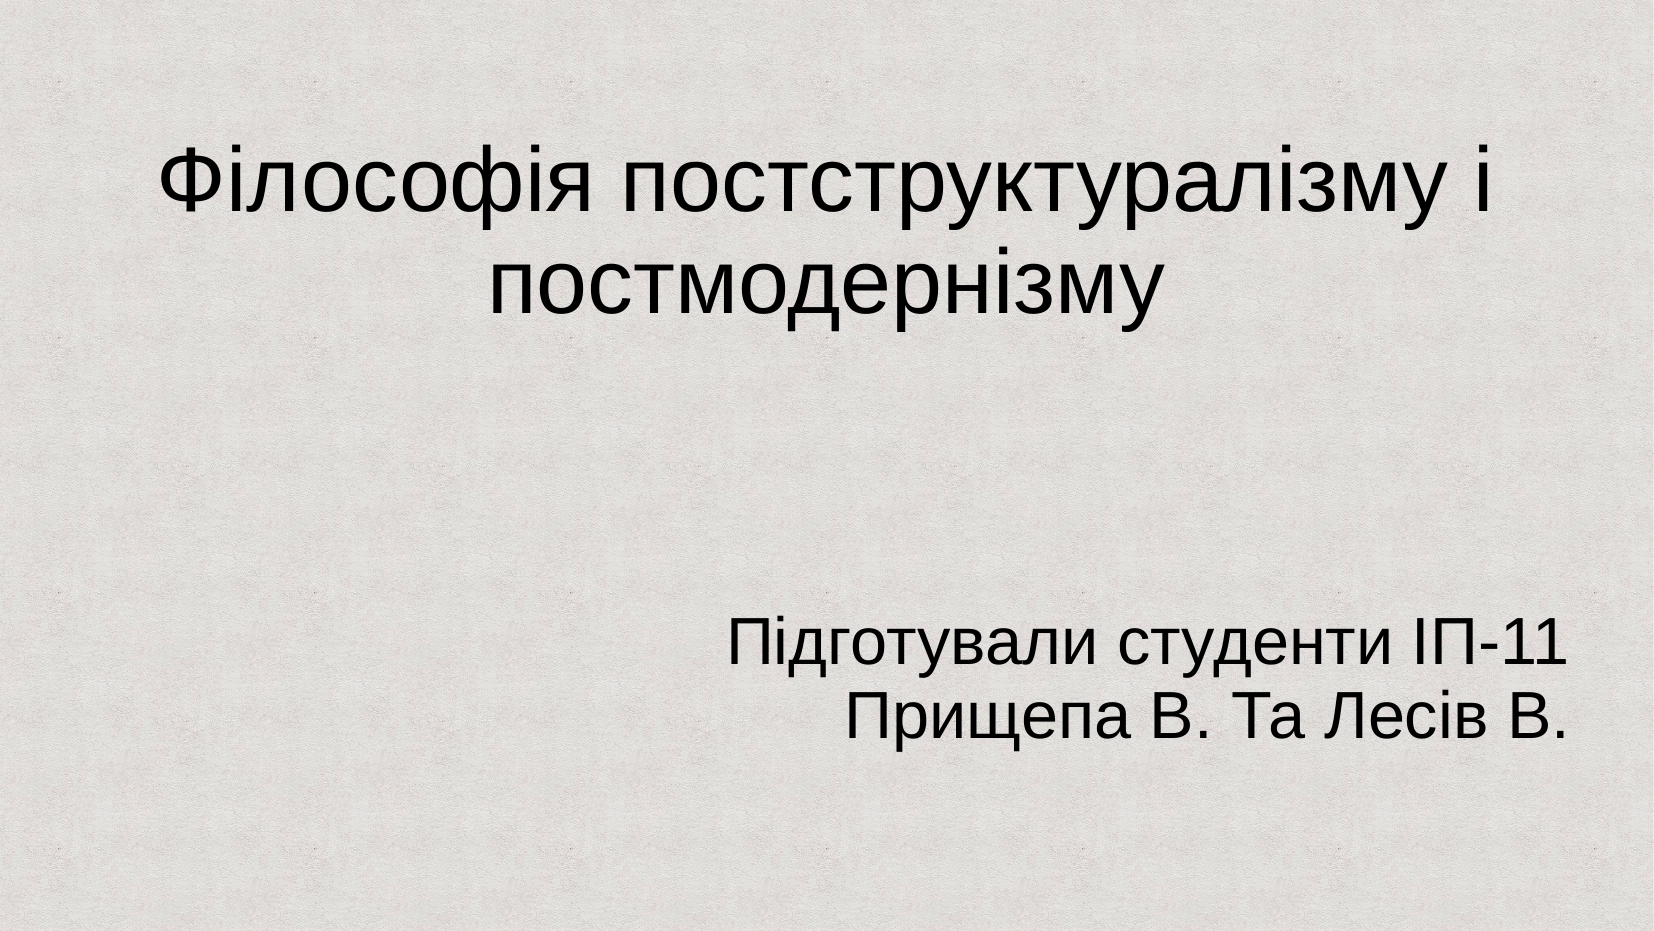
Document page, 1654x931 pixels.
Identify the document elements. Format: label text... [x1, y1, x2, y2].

subtitle Підготували студенти ІП-11 Прищепа В. Та Лесів В. [82, 600, 1571, 758]
picture [0, 0, 1654, 931]
title Філософія постструктуралізму і постмодернізму [82, 12, 1571, 451]
